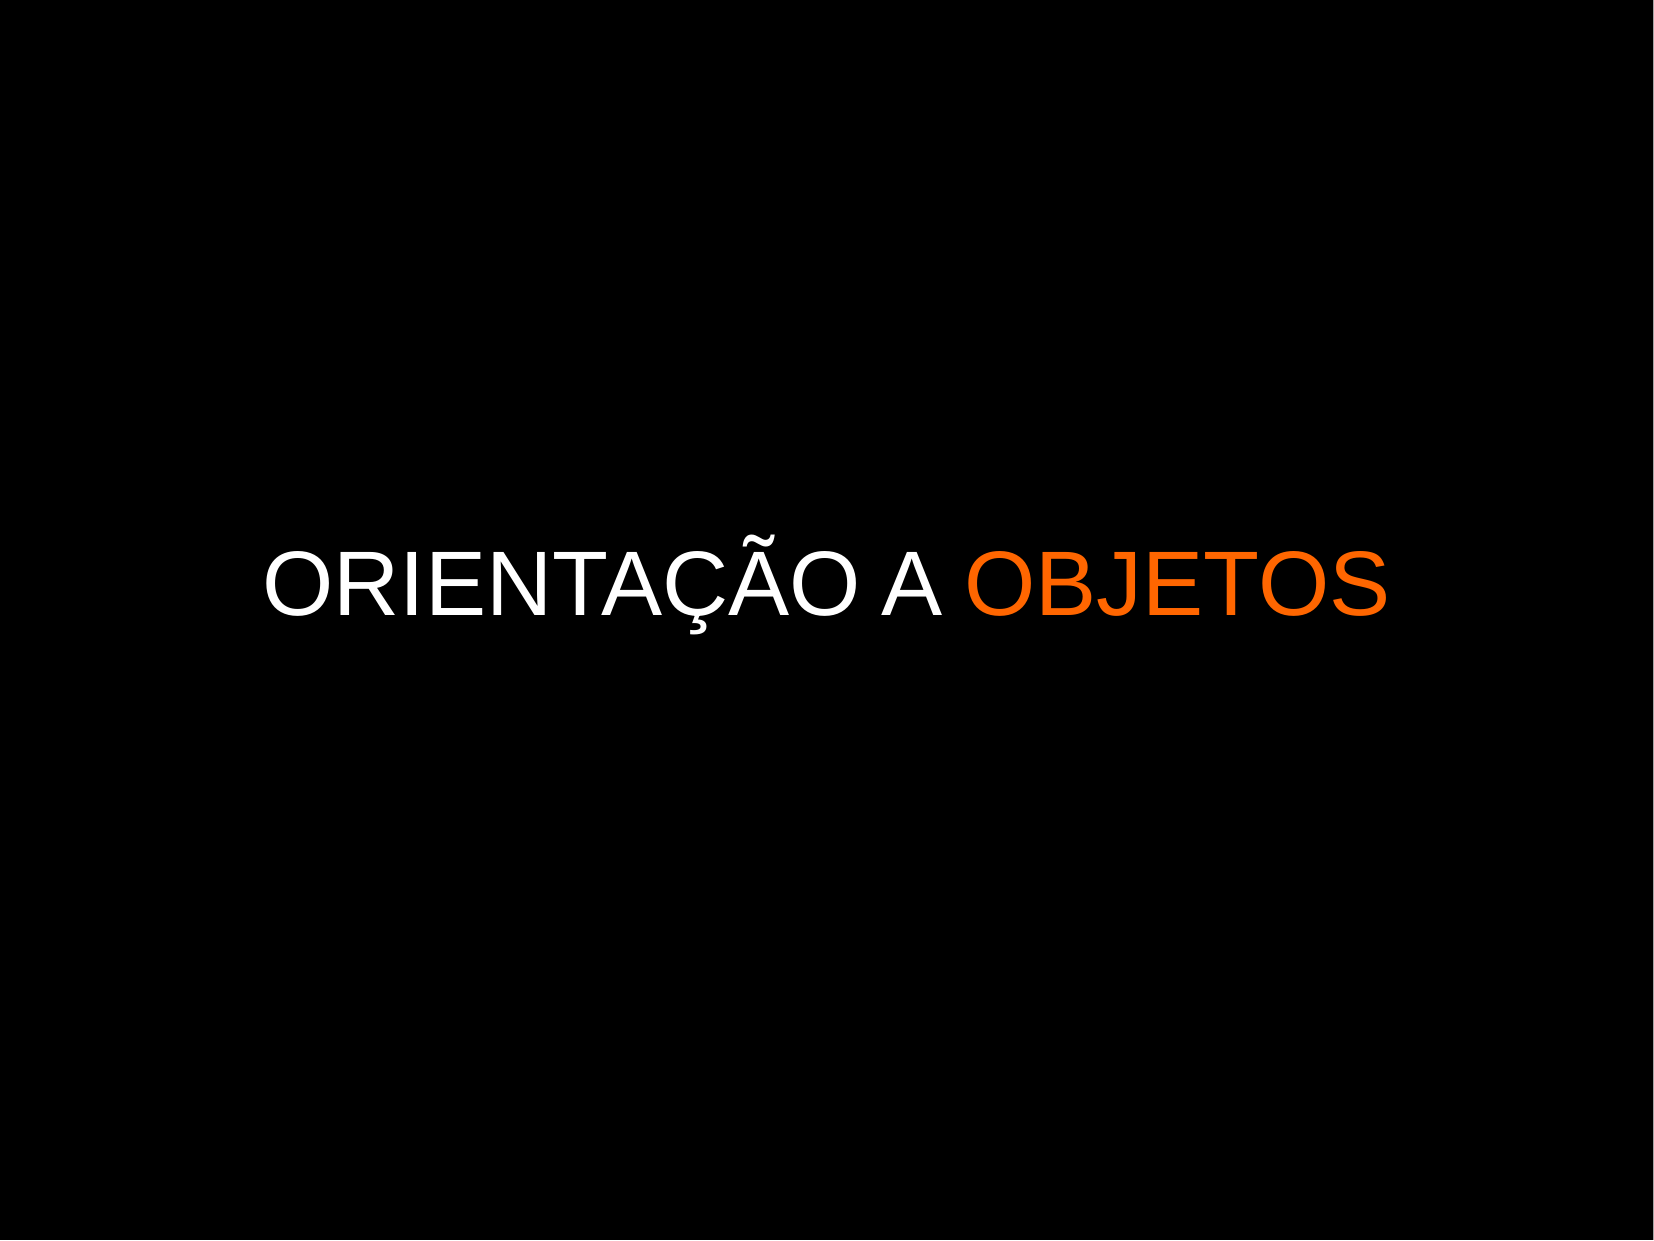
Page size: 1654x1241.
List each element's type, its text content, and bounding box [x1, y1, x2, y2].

title ORIENTAÇÃO A OBJETOS [82, 480, 1571, 688]
